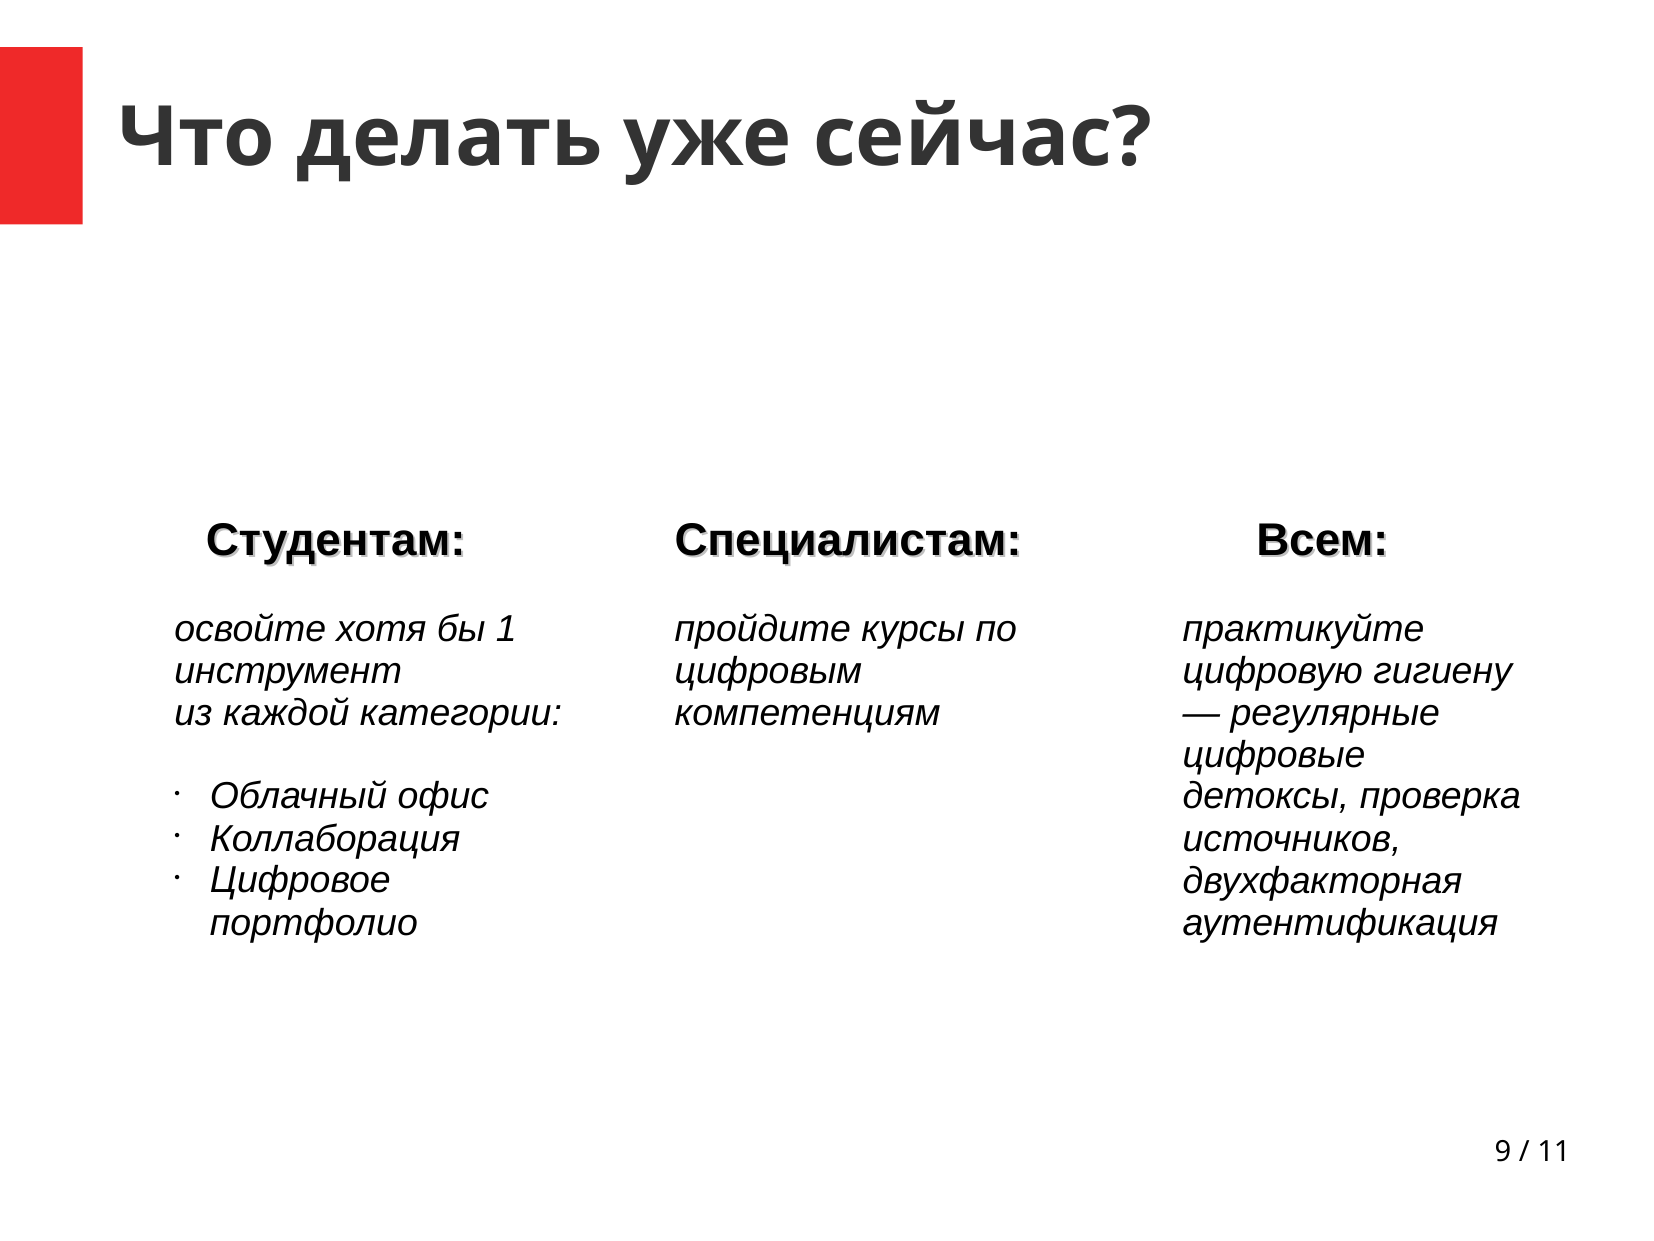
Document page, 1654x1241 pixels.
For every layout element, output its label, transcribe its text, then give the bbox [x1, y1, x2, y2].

text_box Специалистам: пройдите курсы по цифровым компетенциям [659, 506, 1086, 741]
text_box Всем: практикуйте цифровую гигиену — регулярные цифровые детоксы, проверка источников, двухфакторная аутентификация [1167, 506, 1629, 951]
text_box Студентам: освойте хотя бы 1 инструмент из каждой категории: Облачный офис Коллаборация Цифровое портфолио [159, 506, 585, 951]
title Что делать уже сейчас? [118, 29, 1571, 237]
